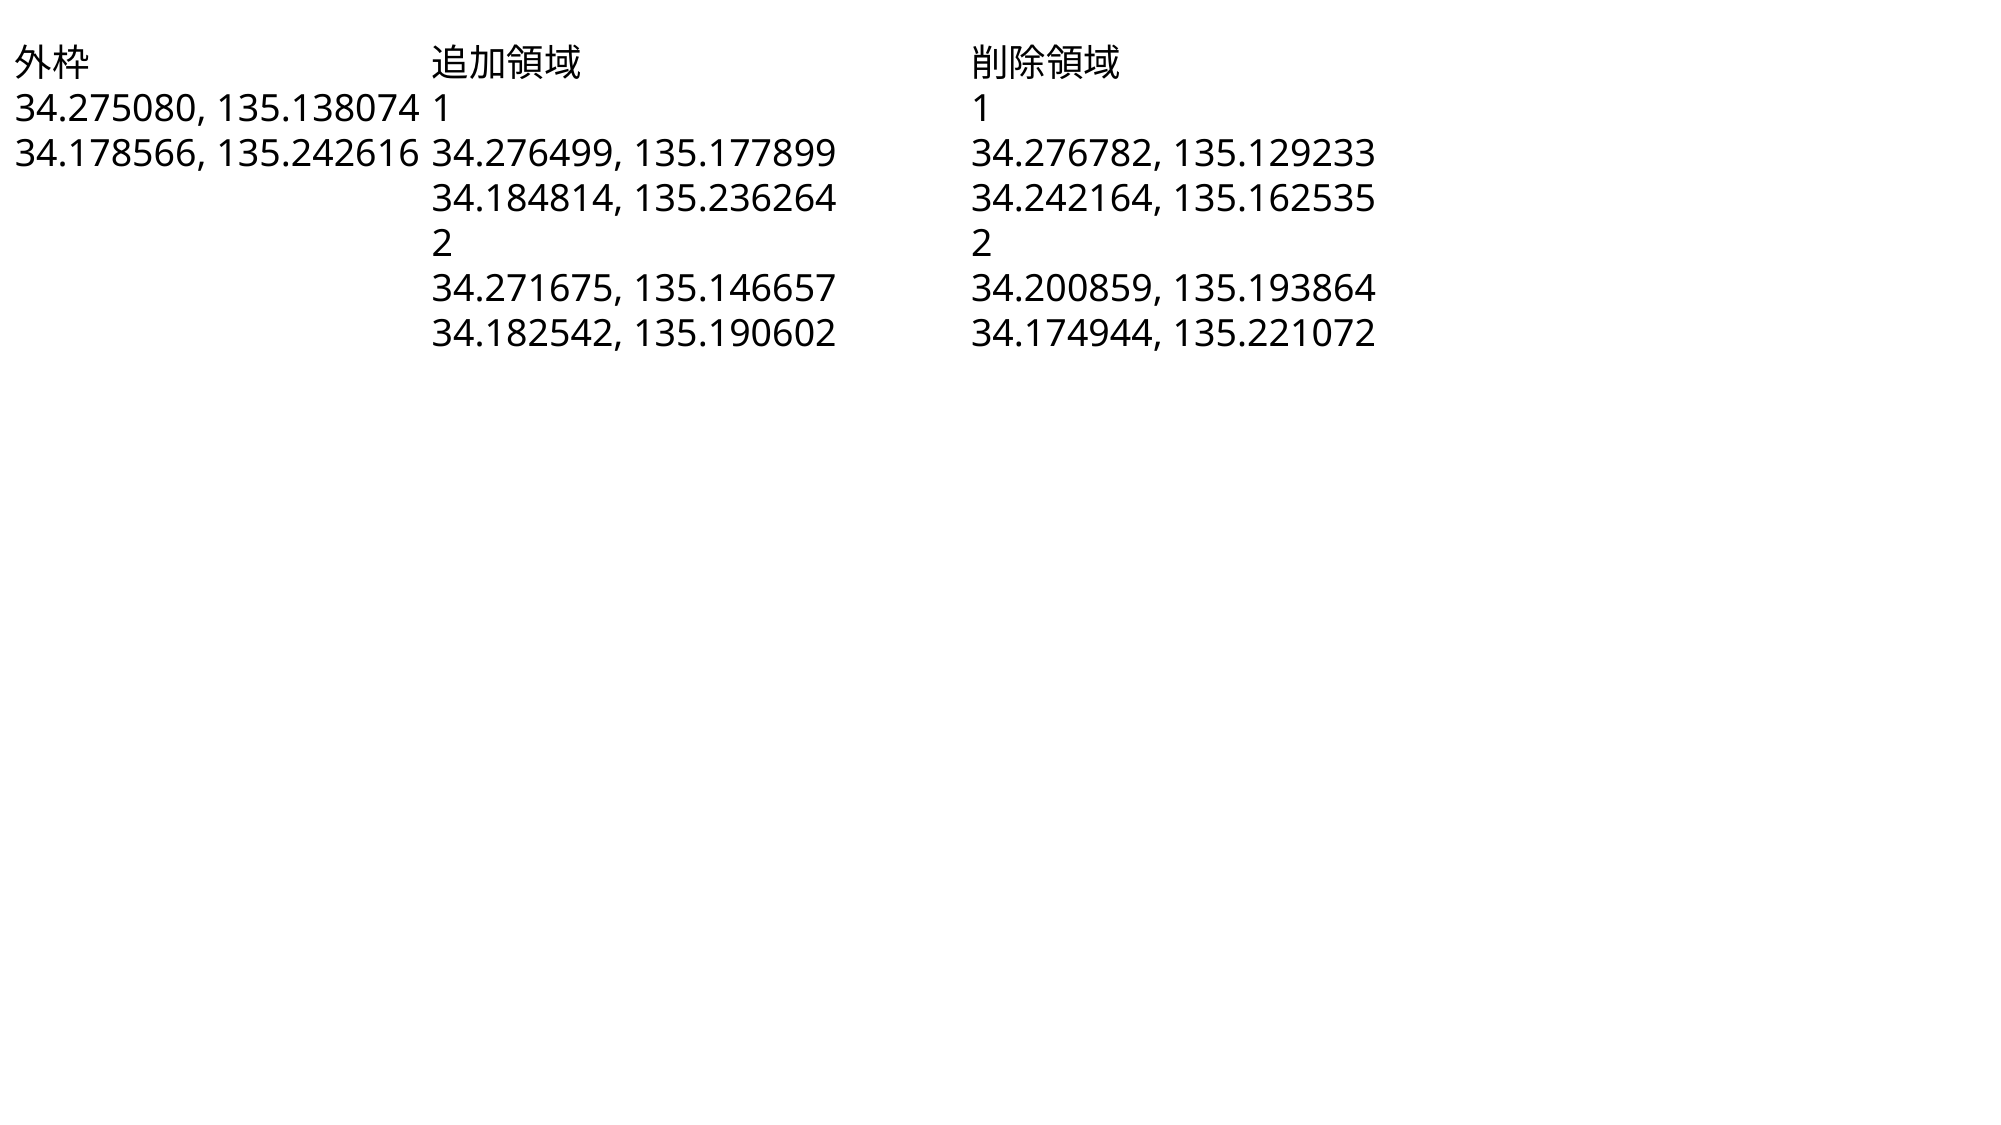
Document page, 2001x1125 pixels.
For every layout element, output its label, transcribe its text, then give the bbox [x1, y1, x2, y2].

text_box 外枠 34.275080, 135.138074 34.178566, 135.242616 [0, 31, 416, 182]
text_box 削除領域 1 34.276782, 135.129233 34.242164, 135.162535 2 34.200859, 135.193864 34.174944, 135.221072 [956, 31, 1463, 362]
text_box 追加領域 1 34.276499, 135.177899 34.184814, 135.236264 2 34.271675, 135.146657 34.182542, 135.190602 [416, 31, 852, 362]
